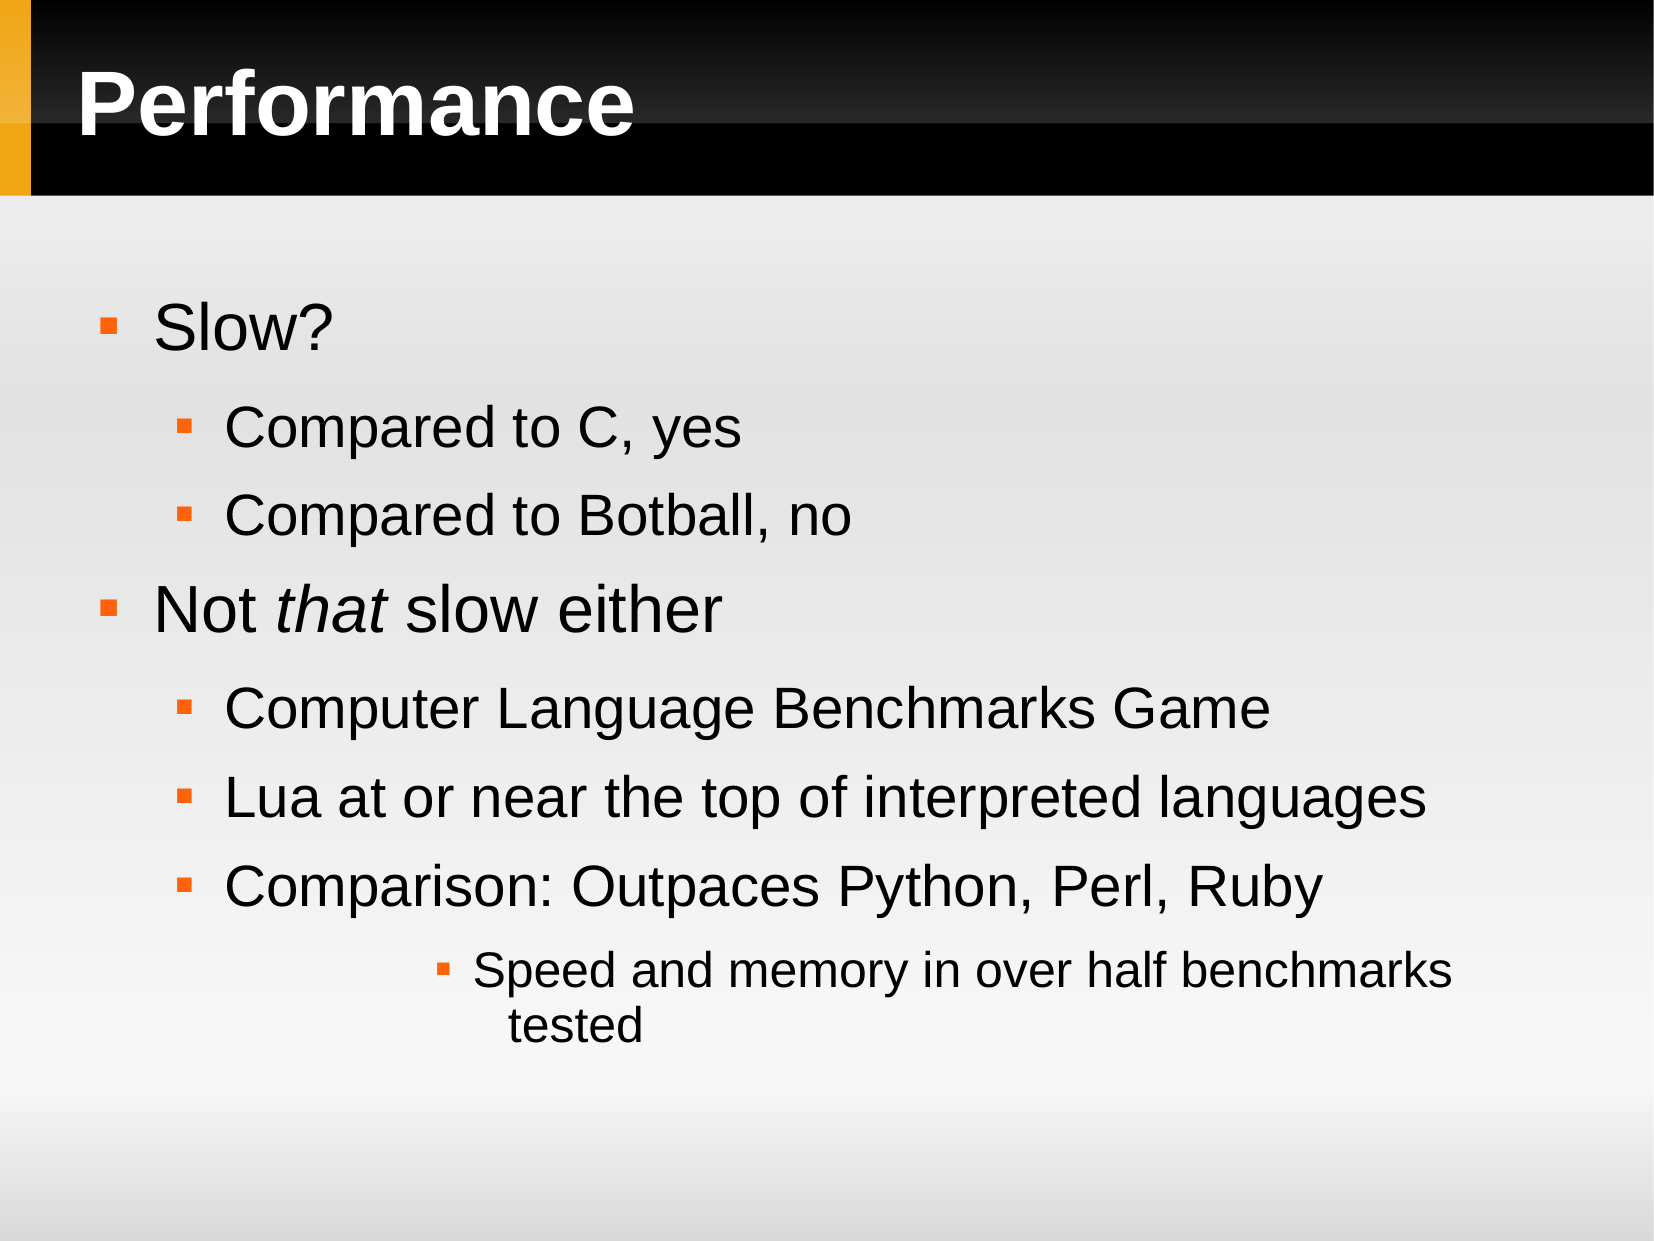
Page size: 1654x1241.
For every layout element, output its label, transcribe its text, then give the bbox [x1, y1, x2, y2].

title Performance [76, 7, 1565, 200]
list Slow? Compared to C, yes Compared to Botball, no Not that slow either Computer Language Benchmarks Game Lua at or near the top of interpreted languages Comparison: Outpaces Python, Perl, Ruby Speed and memory in over half benchmarks tested [82, 290, 1571, 1094]
picture [0, 0, 1654, 1241]
